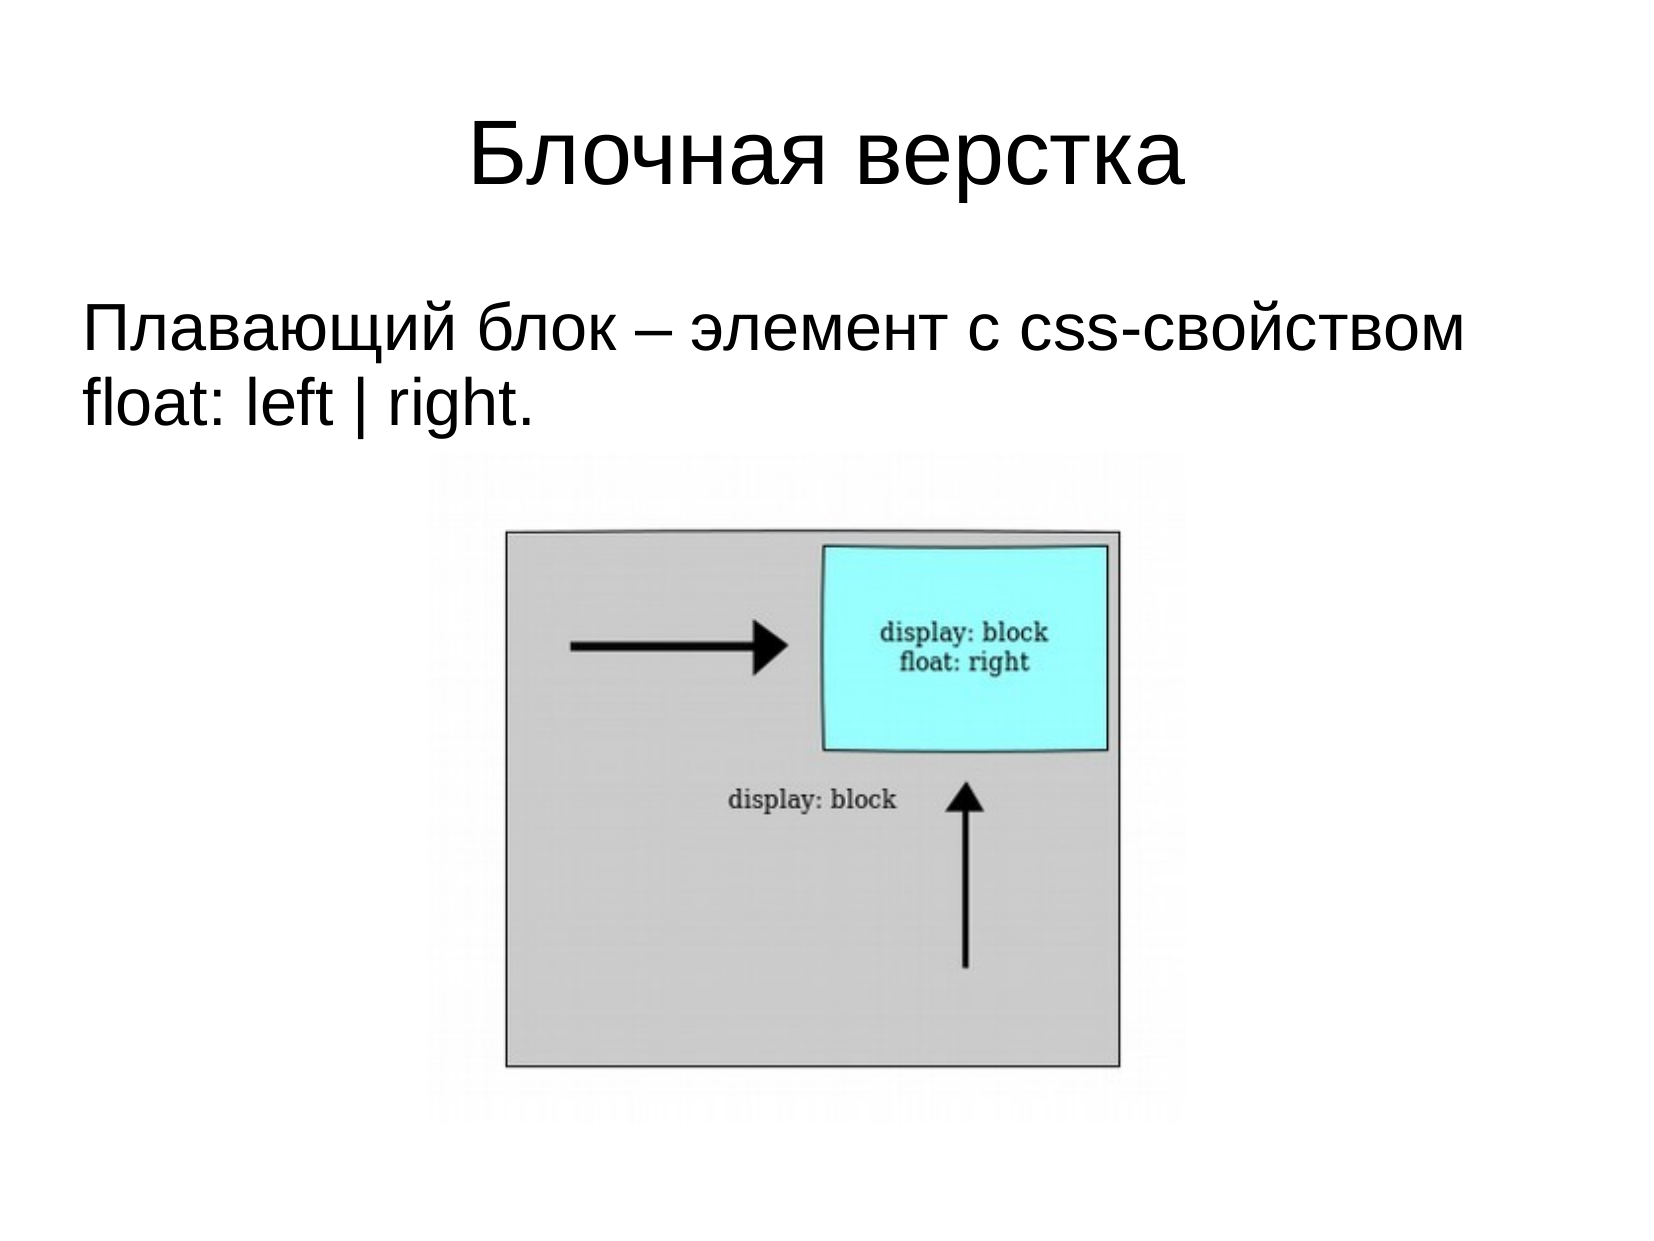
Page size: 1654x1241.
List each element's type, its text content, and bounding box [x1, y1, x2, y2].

list Плавающий блок – элемент с css-свойством float: left | right. [82, 290, 1571, 1010]
picture [427, 451, 1186, 1126]
title Блочная верстка [82, 49, 1571, 257]
